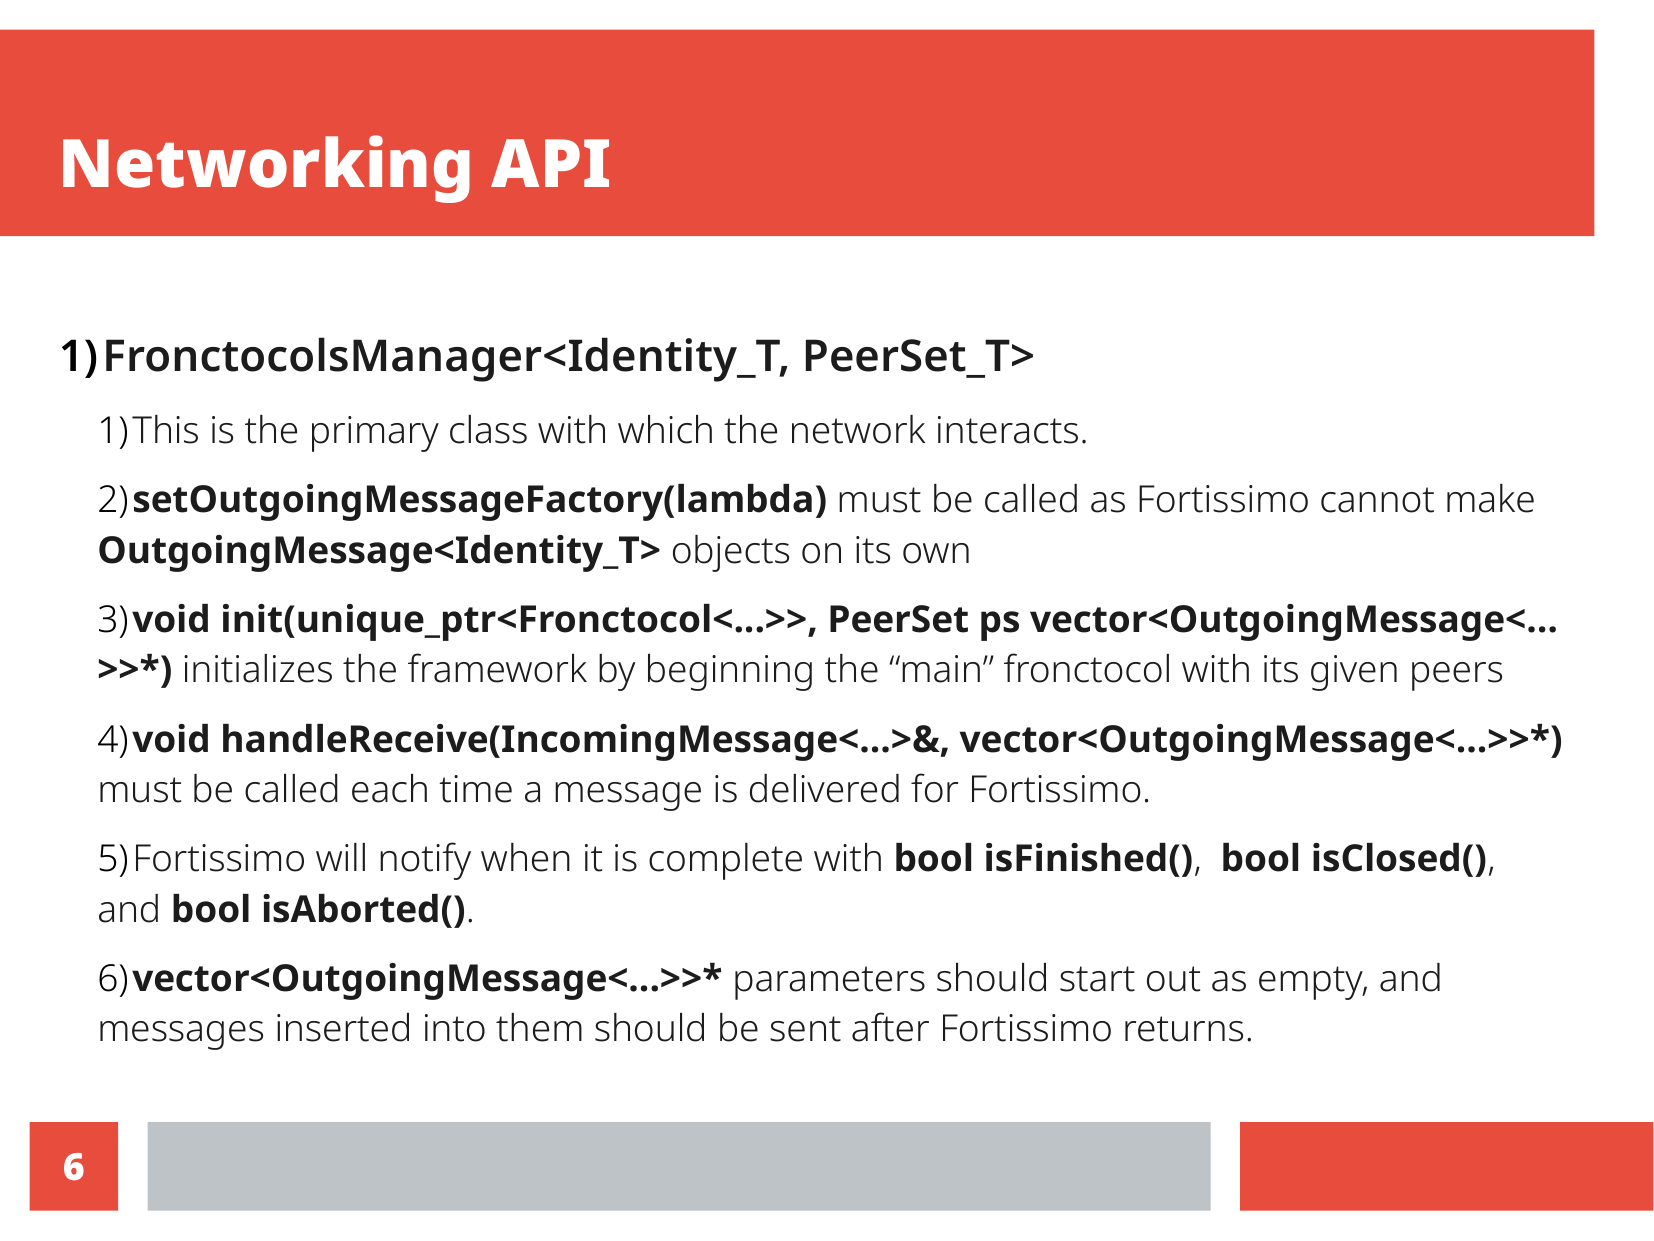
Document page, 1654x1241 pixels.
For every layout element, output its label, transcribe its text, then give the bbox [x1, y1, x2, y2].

list FronctocolsManager<Identity_T, PeerSet_T> This is the primary class with which the network interacts. setOutgoingMessageFactory(lambda) must be called as Fortissimo cannot make OutgoingMessage<Identity_T> objects on its own void init(unique_ptr<Fronctocol<...>>, PeerSet ps vector<OutgoingMessage<…>>*) initializes the framework by beginning the “main” fronctocol with its given peers void handleReceive(IncomingMessage<...>&, vector<OutgoingMessage<...>>*) must be called each time a message is delivered for Fortissimo. Fortissimo will notify when it is complete with bool isFinished(), bool isClosed(), and bool isAborted(). vector<OutgoingMessage<...>>* parameters should start out as empty, and messages inserted into them should be sent after Fortissimo returns. [59, 324, 1565, 1093]
title Networking API [59, 59, 1595, 207]
